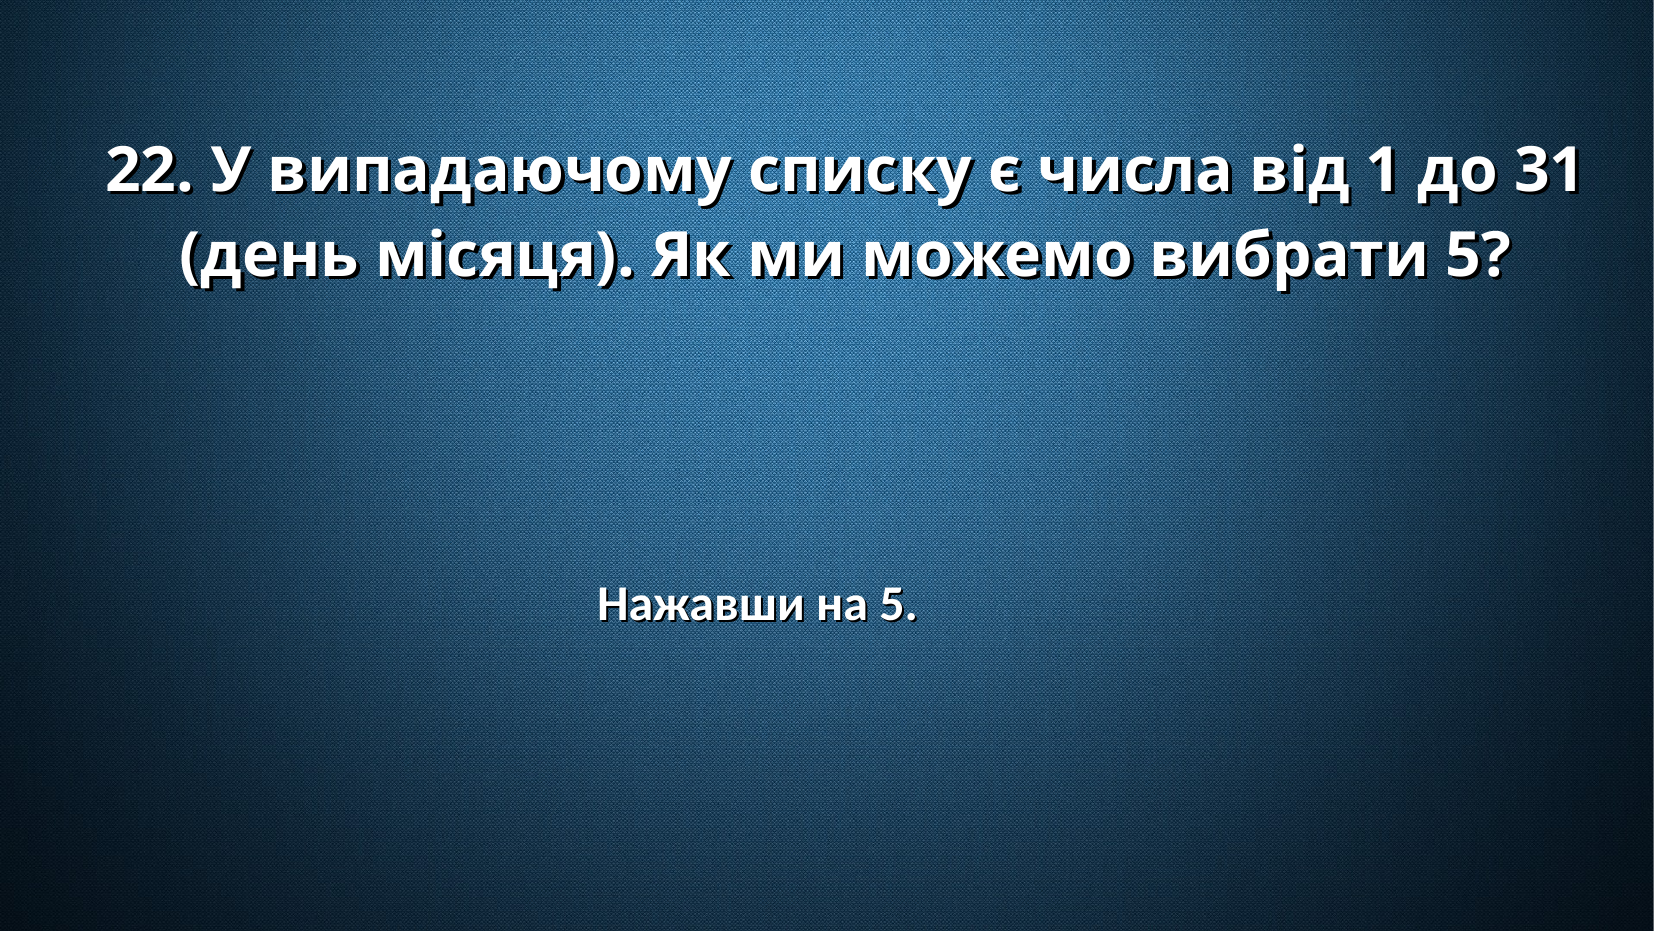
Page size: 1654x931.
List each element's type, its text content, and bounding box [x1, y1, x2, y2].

picture [0, 0, 1654, 931]
title 22. У випадаючому списку є числа від 1 до 31 (день місяця). Як ми можемо вибрати 5? [101, 131, 1591, 287]
text_box Нажавши на 5. [582, 575, 1186, 691]
